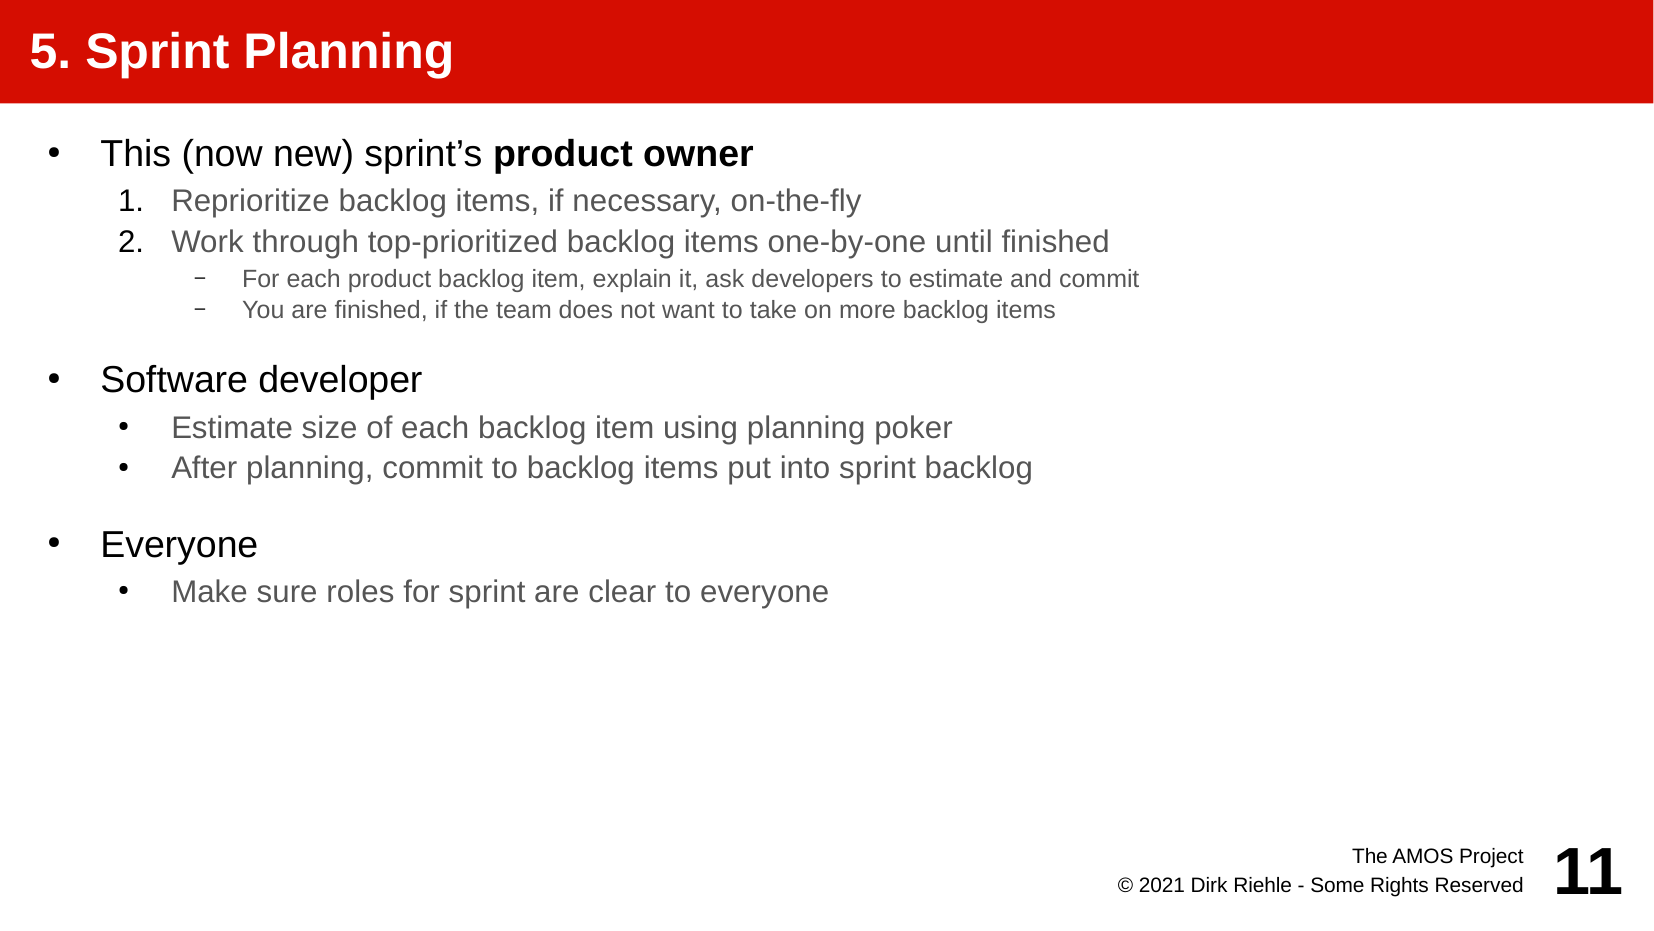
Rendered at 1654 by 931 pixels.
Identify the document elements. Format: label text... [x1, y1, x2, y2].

list This (now new) sprint’s product owner Reprioritize backlog items, if necessary, on-the-fly Work through top-prioritized backlog items one-by-one until finished For each product backlog item, explain it, ask developers to estimate and commit You are finished, if the team does not want to take on more backlog items Software developer Estimate size of each backlog item using planning poker After planning, commit to backlog items put into sprint backlog Everyone Make sure roles for sprint are clear to everyone [29, 132, 1625, 813]
title 5. Sprint Planning [0, 0, 1654, 104]
